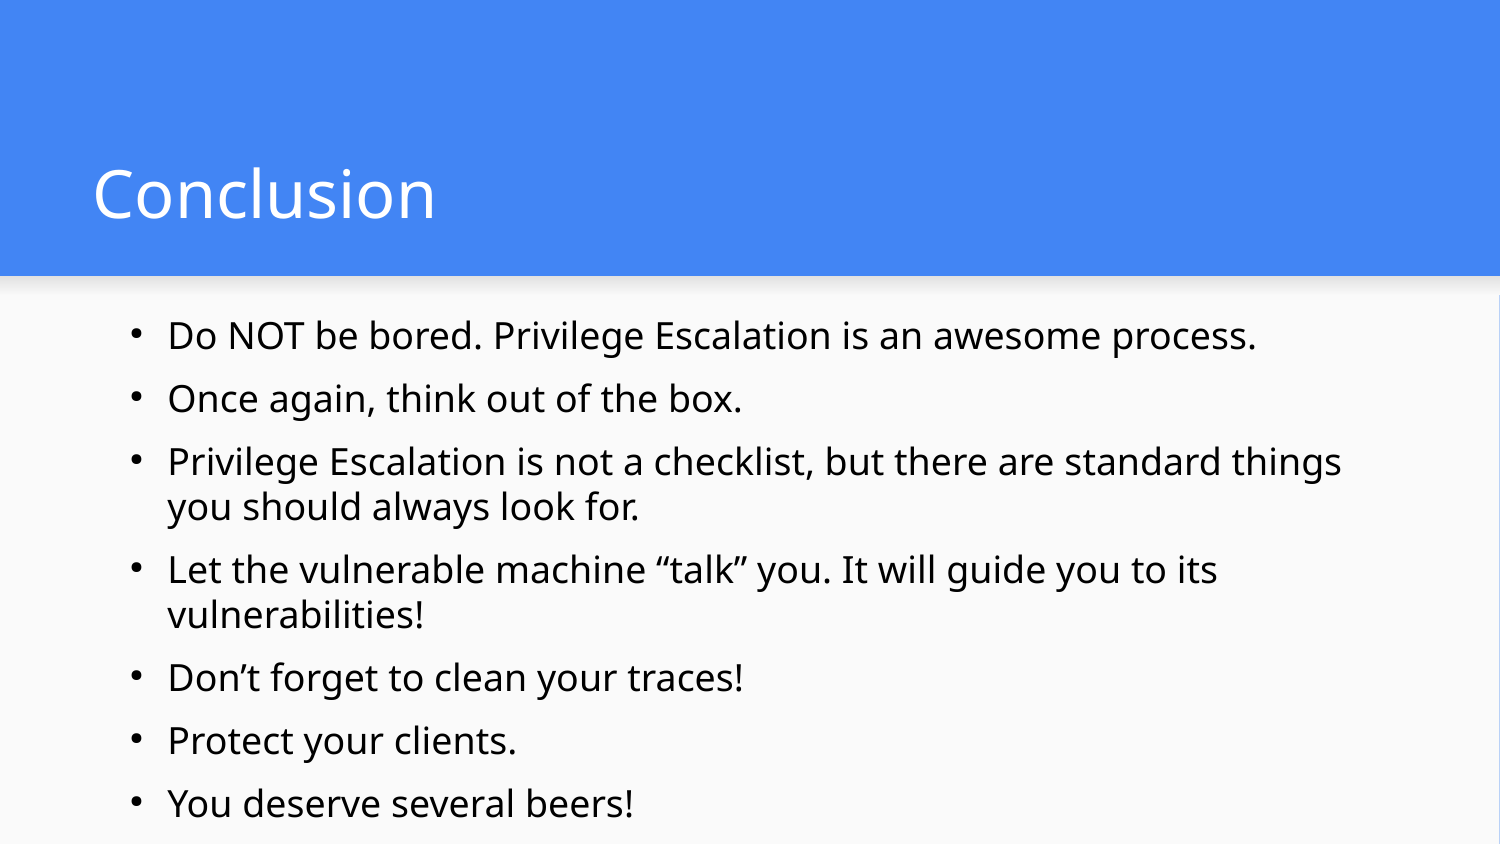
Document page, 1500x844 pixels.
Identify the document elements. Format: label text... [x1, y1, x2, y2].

title Conclusion [77, 121, 1427, 248]
list Do NOT be bored. Privilege Escalation is an awesome process. Once again, think out of the box. Privilege Escalation is not a checklist, but there are standard things you should always look for. Let the vulnerable machine “talk” you. It will guide you to its vulnerabilities! Don’t forget to clean your traces! Protect your clients. You deserve several beers! [77, 297, 1427, 742]
